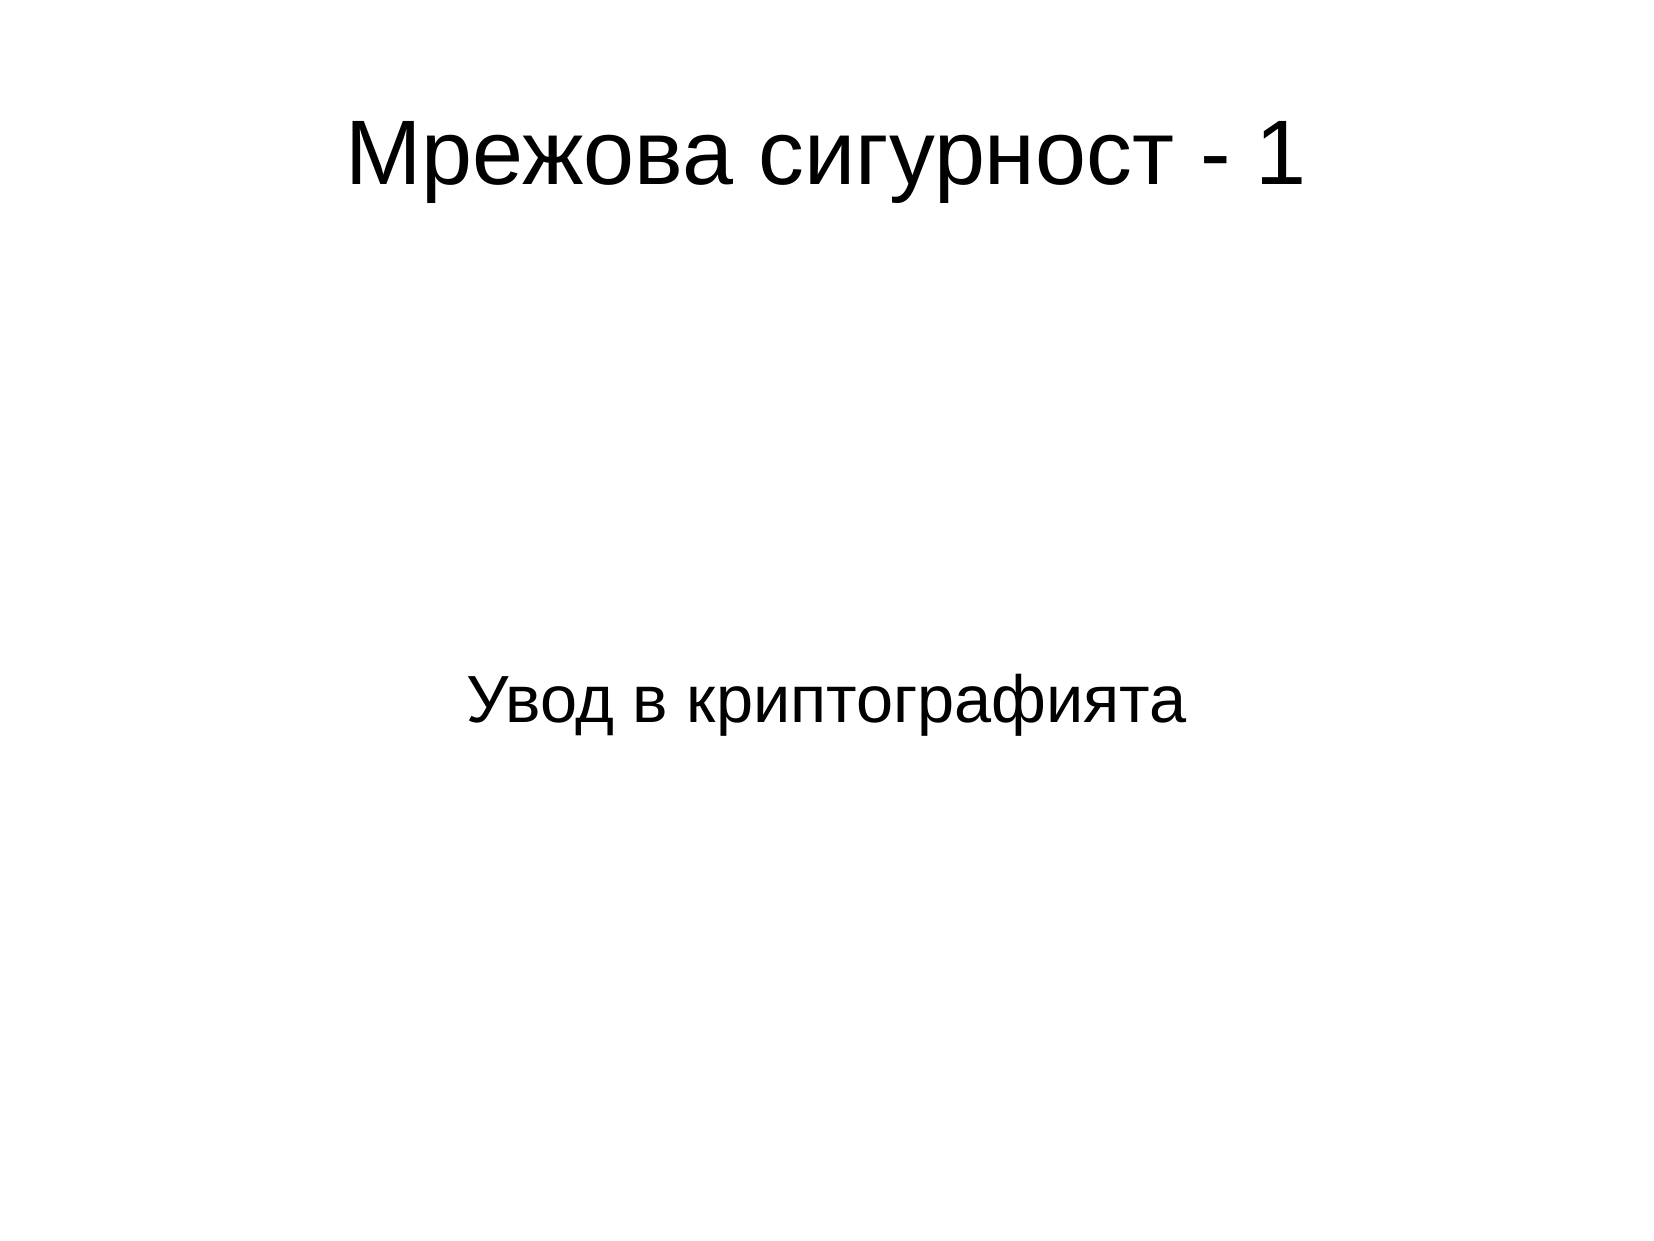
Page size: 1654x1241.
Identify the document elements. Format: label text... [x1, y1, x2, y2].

subtitle Увод в криптографията [82, 297, 1571, 1102]
title Мрежова сигурност - 1 [82, 56, 1571, 250]
